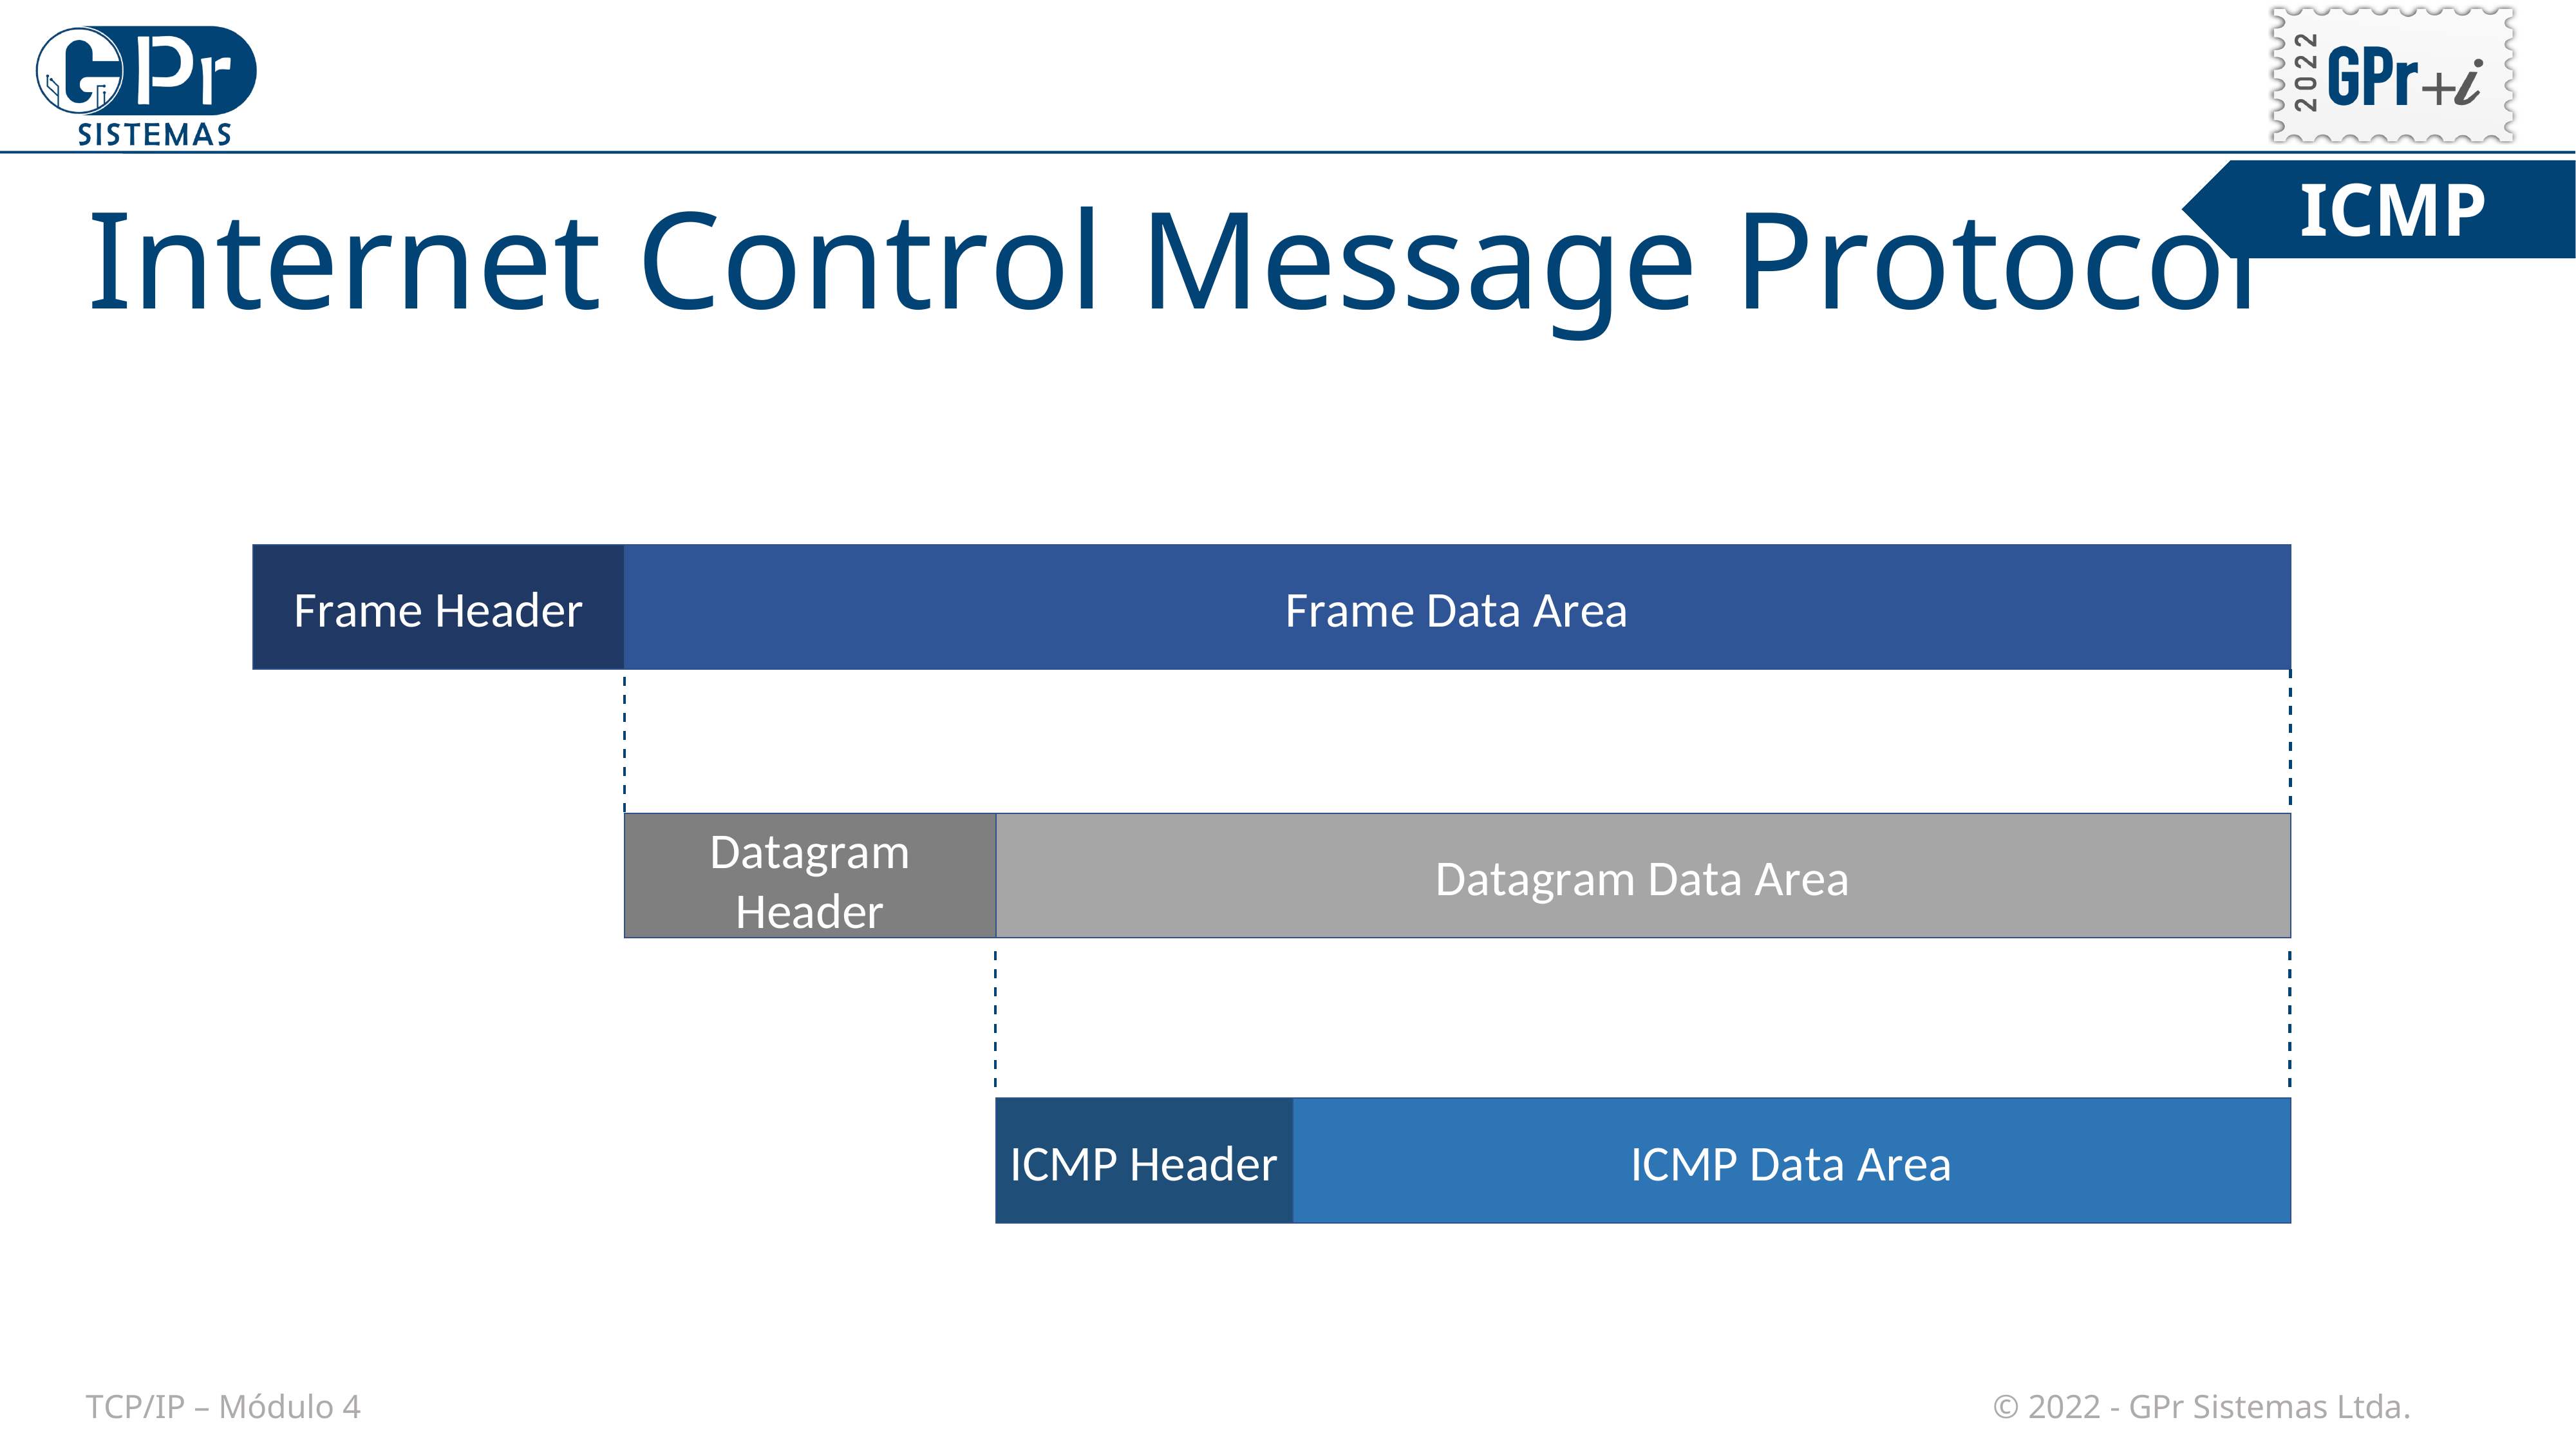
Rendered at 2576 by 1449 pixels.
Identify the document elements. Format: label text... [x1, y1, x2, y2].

list Internet Control Message Protocol [81, 169, 2496, 343]
text_box ICMP [2248, 157, 2541, 256]
text_box Datagram Header [625, 813, 996, 938]
picture [34, 26, 257, 147]
text_box [2182, 160, 2576, 258]
text_box ICMP Data Area [1293, 1098, 2291, 1223]
picture [2268, 4, 2519, 145]
text_box Datagram Data Area [996, 813, 2291, 938]
text_box Frame Data Area [625, 545, 2291, 669]
text_box ICMP Header [996, 1098, 1293, 1223]
text_box Frame Header [253, 545, 625, 669]
